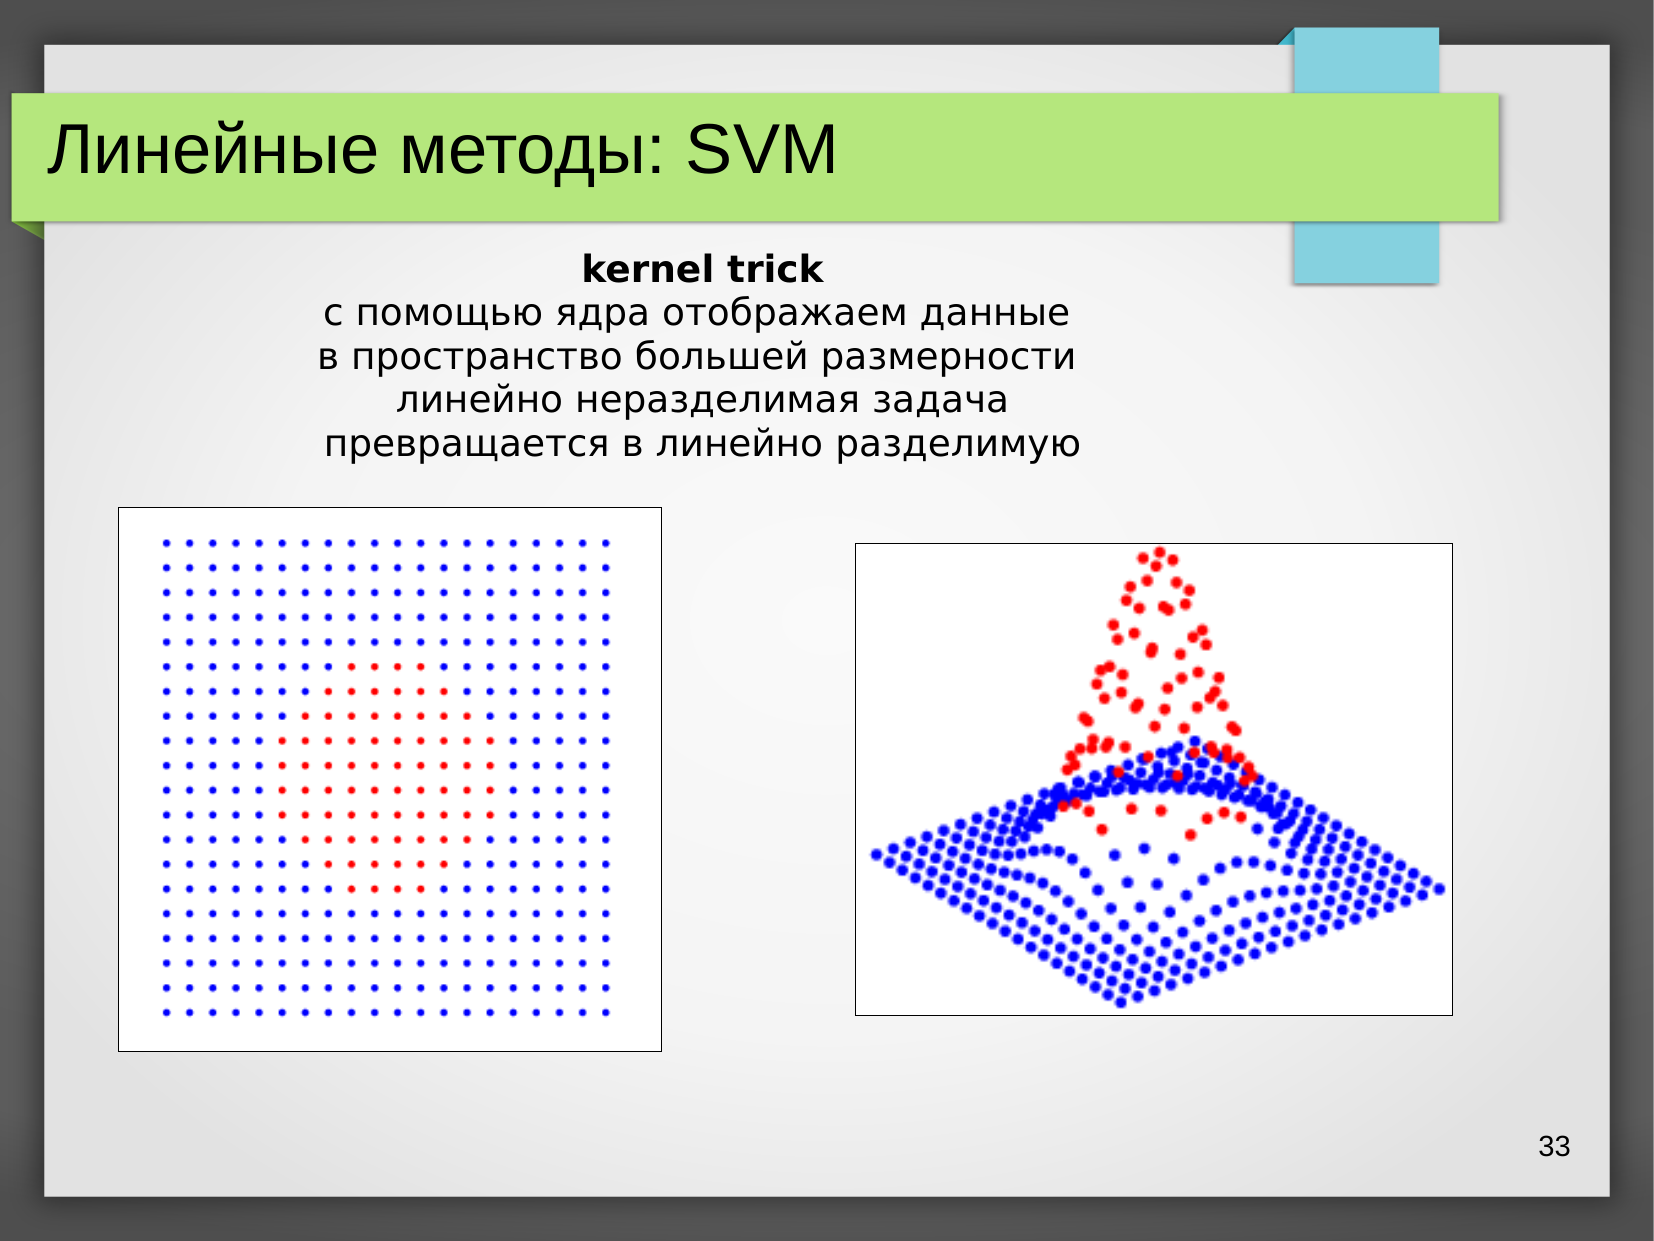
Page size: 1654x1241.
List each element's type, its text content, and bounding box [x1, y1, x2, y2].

text_box kernel trick с помощью ядра отображаем данные в пространство большей размерности линейно неразделимая задача превращается в линейно разделимую [177, 240, 1229, 473]
title Линейные методы: SVM [47, 109, 1501, 189]
picture [0, 0, 1654, 1241]
